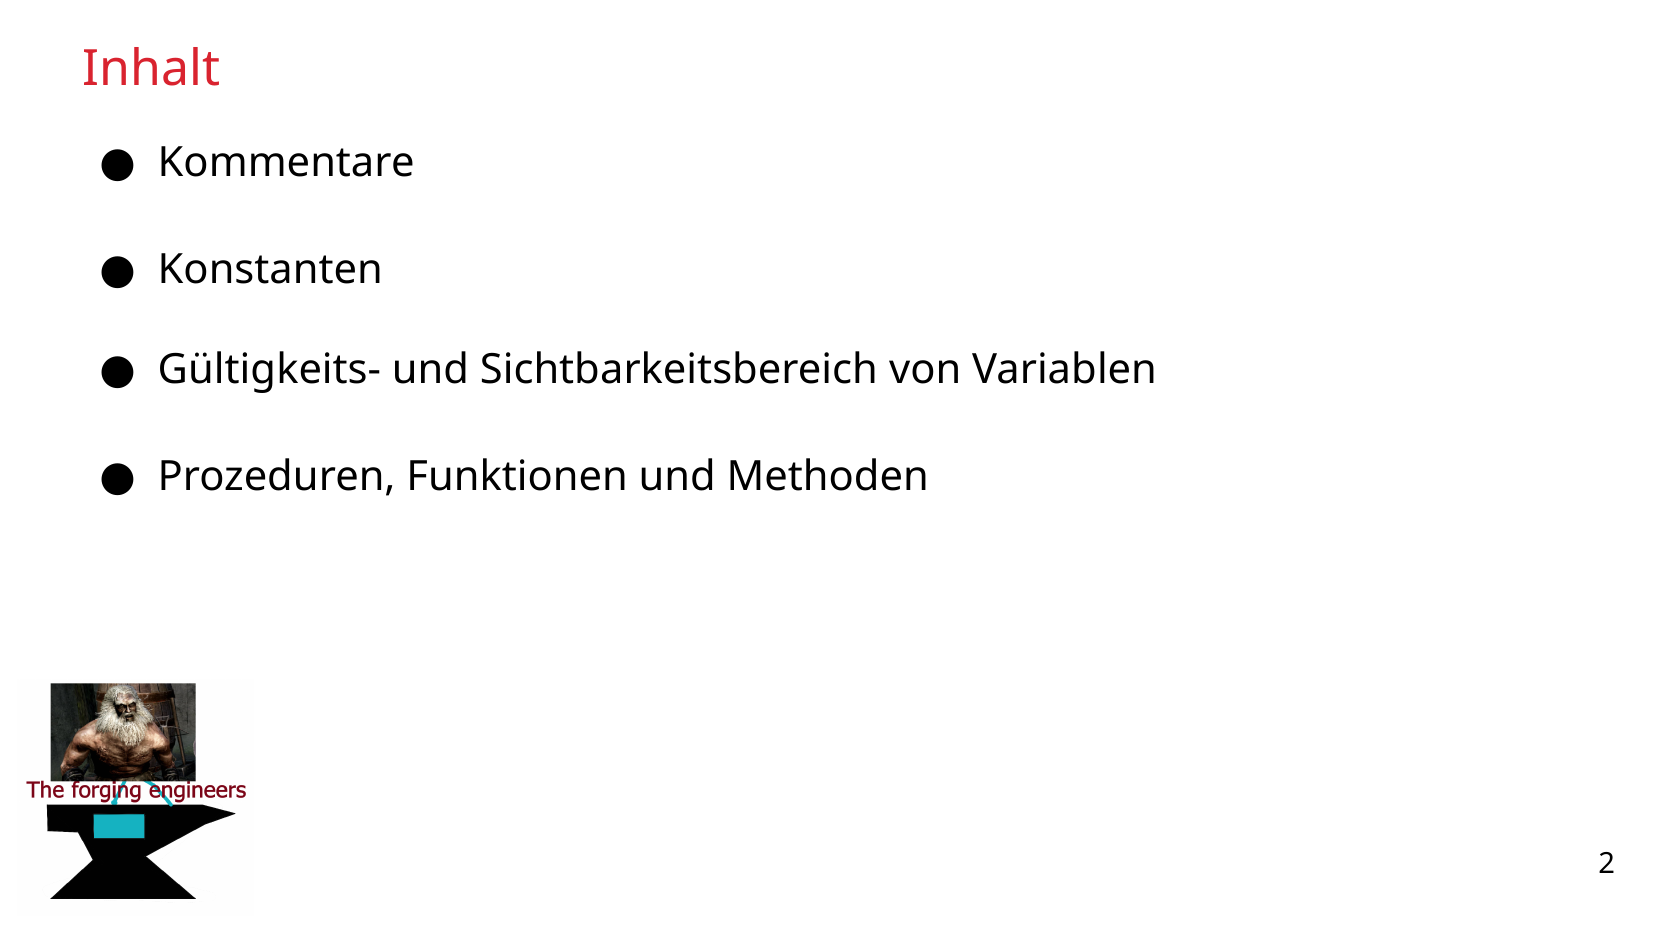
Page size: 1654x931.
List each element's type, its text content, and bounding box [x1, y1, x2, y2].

picture [17, 679, 254, 916]
subtitle Kommentare Konstanten Gültigkeits- und Sichtbarkeitsbereich von Variablen Prozeduren, Funktionen und Methoden [82, 134, 1560, 579]
title Inhalt [82, 37, 1571, 95]
